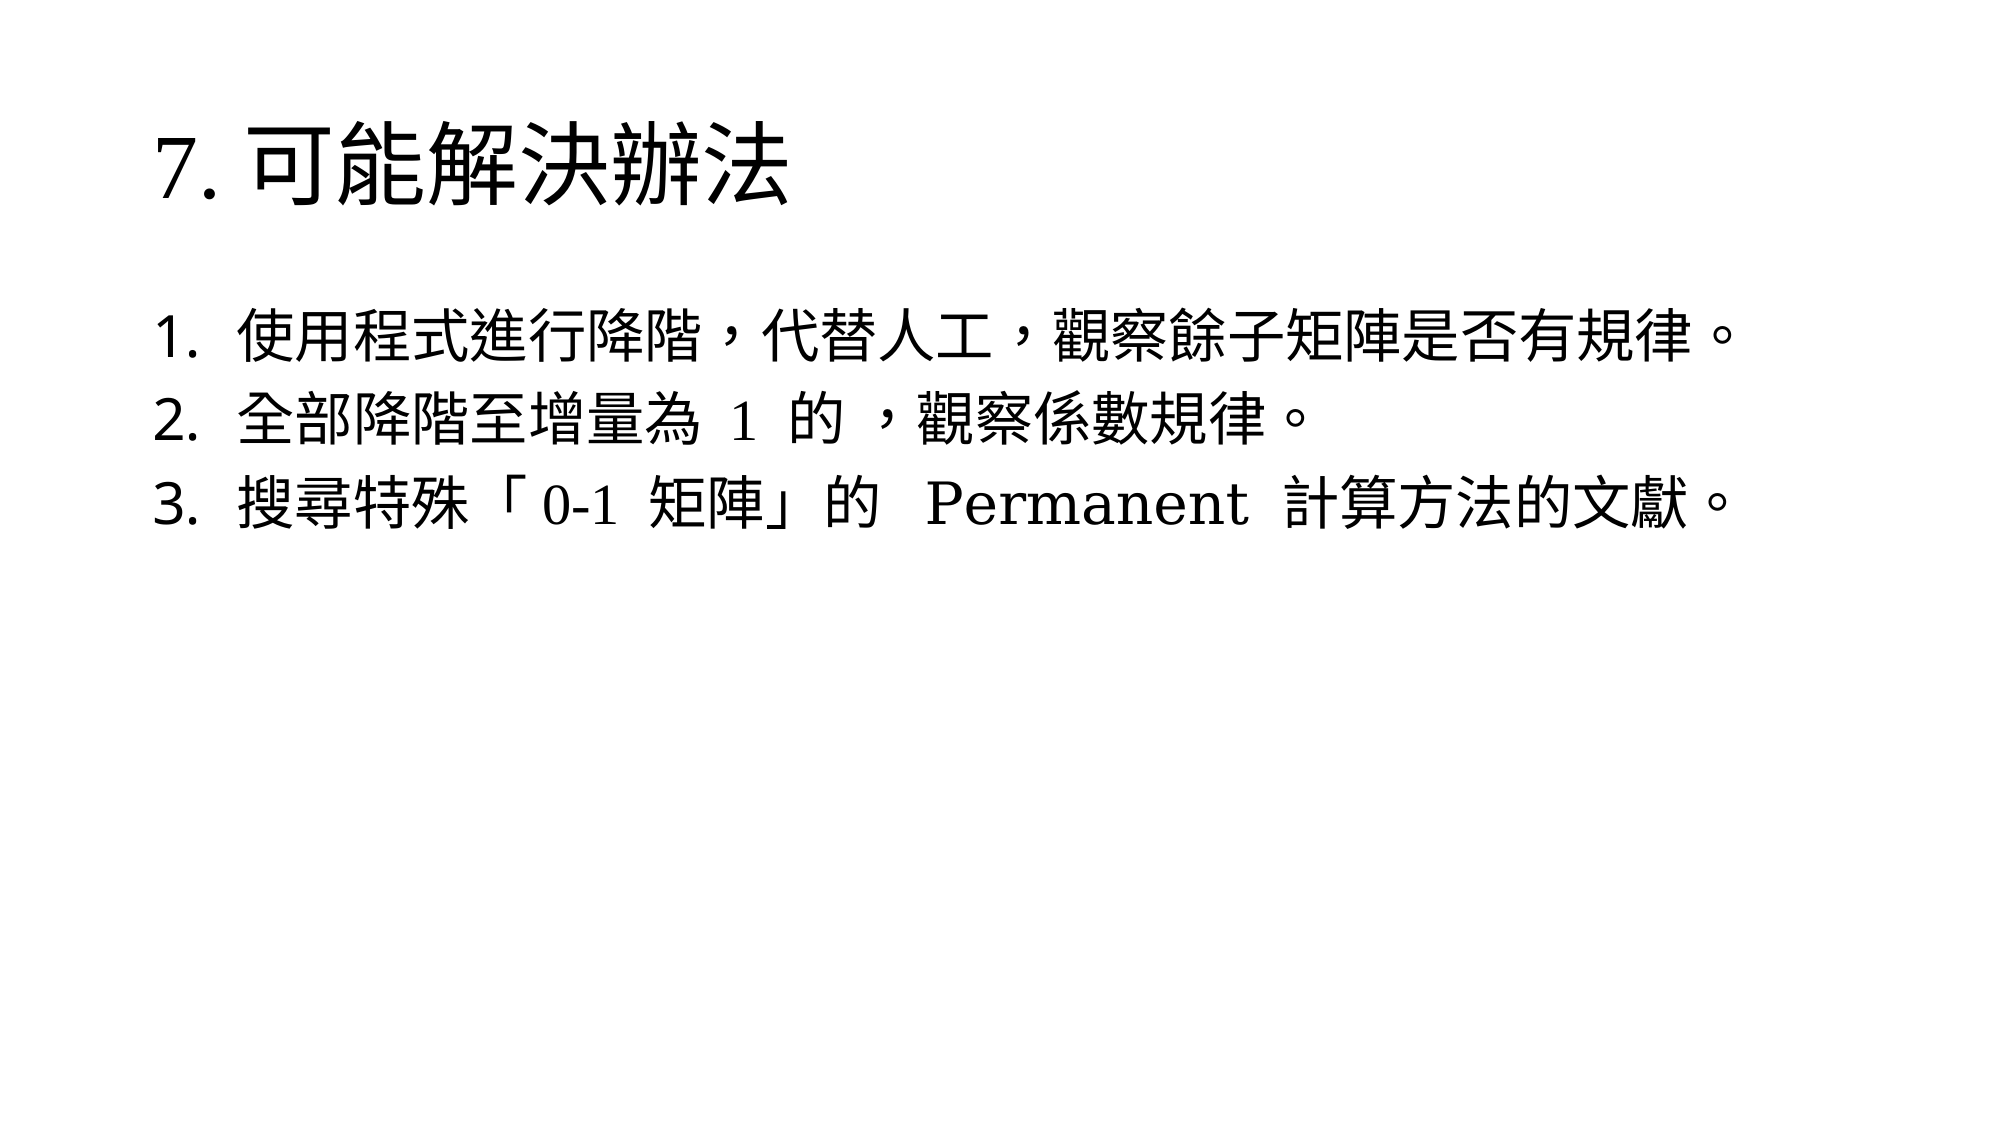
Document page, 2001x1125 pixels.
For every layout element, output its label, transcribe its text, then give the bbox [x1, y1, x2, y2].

title 7.可能解決辦法 [137, 59, 1863, 278]
list 使用程式進行降階，代替人工，觀察餘子矩陣是否有規律。 全部降階至增量為 1 的 ，觀察係數規律。 搜尋特殊「0-1 矩陣」的 Permanent 計算方法的文獻。 [137, 299, 1863, 1014]
